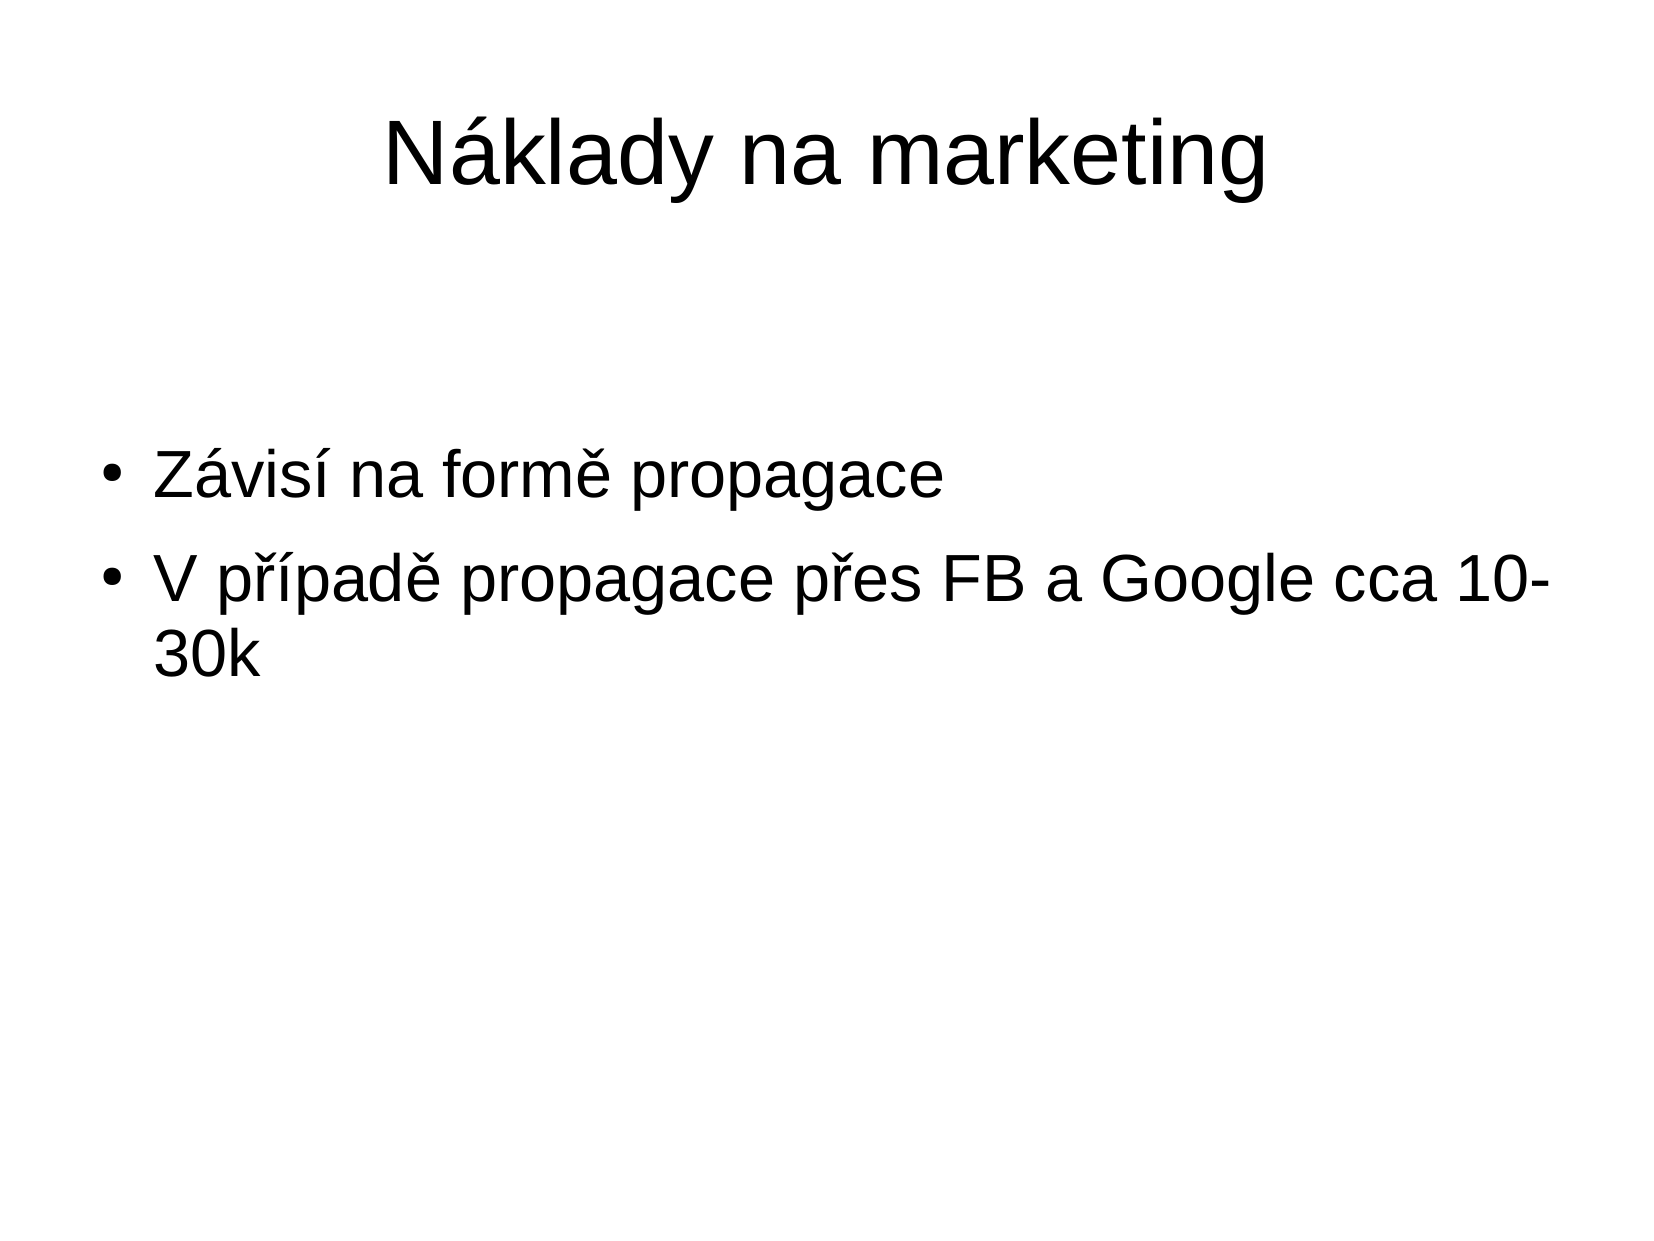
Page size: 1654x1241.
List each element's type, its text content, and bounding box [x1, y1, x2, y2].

list Závisí na formě propagace V případě propagace přes FB a Google cca 10-30k [82, 437, 1571, 1010]
title Náklady na marketing [82, 49, 1571, 257]
